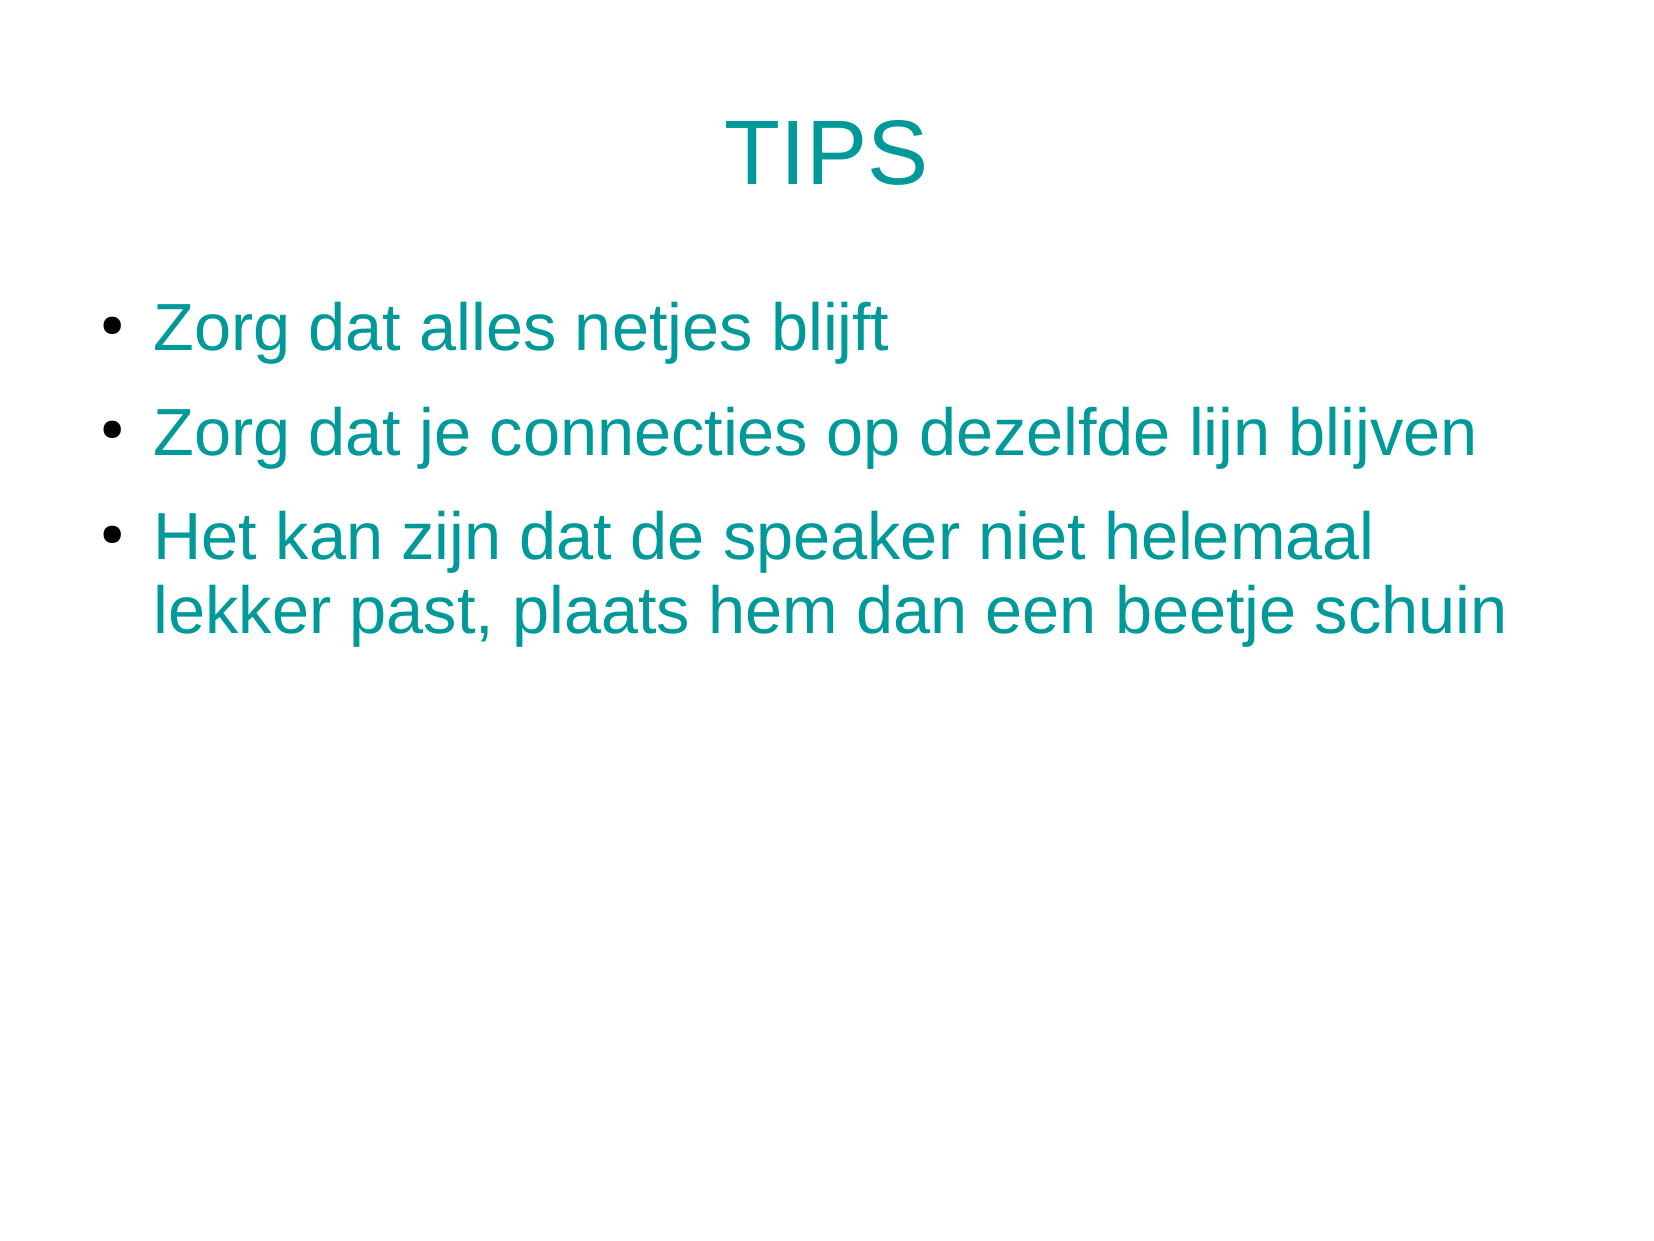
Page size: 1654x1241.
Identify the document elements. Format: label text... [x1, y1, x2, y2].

list Zorg dat alles netjes blijft Zorg dat je connecties op dezelfde lijn blijven Het kan zijn dat de speaker niet helemaal lekker past, plaats hem dan een beetje schuin [82, 290, 1571, 1010]
title TIPS [82, 49, 1571, 257]
